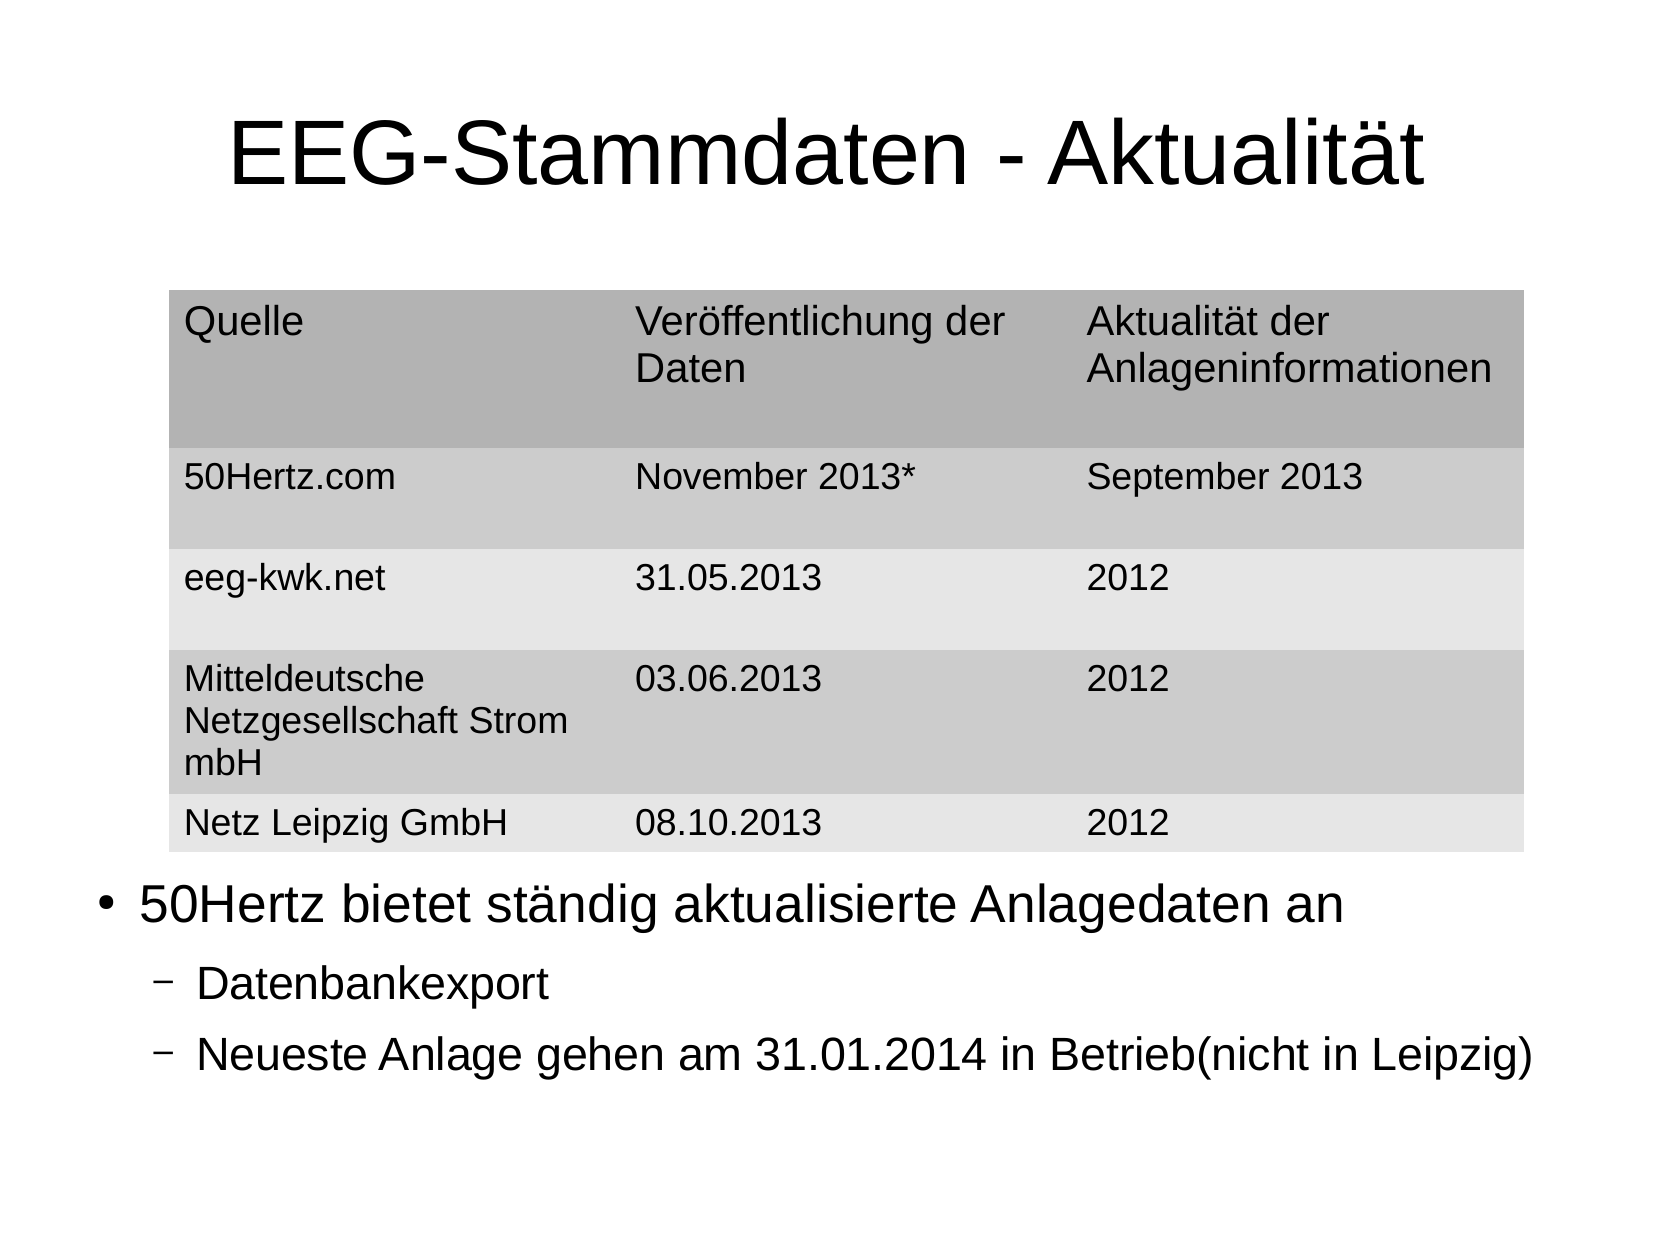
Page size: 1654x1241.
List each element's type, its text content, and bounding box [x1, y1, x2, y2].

table_cell 31.05.2013 [620, 549, 1072, 650]
table_cell 2012 [1072, 549, 1524, 650]
title EEG-Stammdaten - Aktualität [82, 49, 1571, 257]
table_cell 2012 [1072, 650, 1524, 794]
table_header Aktualität der Anlageninformationen [1072, 290, 1524, 448]
table_cell eeg-kwk.net [169, 549, 620, 650]
table_header Quelle [169, 290, 620, 448]
table_cell 50Hertz.com [169, 448, 620, 549]
table_cell September 2013 [1072, 448, 1524, 549]
table_cell Netz Leipzig GmbH [169, 794, 620, 852]
table_cell 08.10.2013 [620, 794, 1072, 852]
table_header Veröffentlichung der Daten [620, 290, 1072, 448]
table_cell Mitteldeutsche Netzgesellschaft Strom mbH [169, 650, 620, 794]
list 50Hertz bietet ständig aktualisierte Anlagedaten an Datenbankexport Neueste Anlage gehen am 31.01.2014 in Betrieb(nicht in Leipzig) [82, 290, 1571, 1123]
table_cell November 2013* [620, 448, 1072, 549]
table_cell 03.06.2013 [620, 650, 1072, 794]
table_cell 2012 [1072, 794, 1524, 852]
